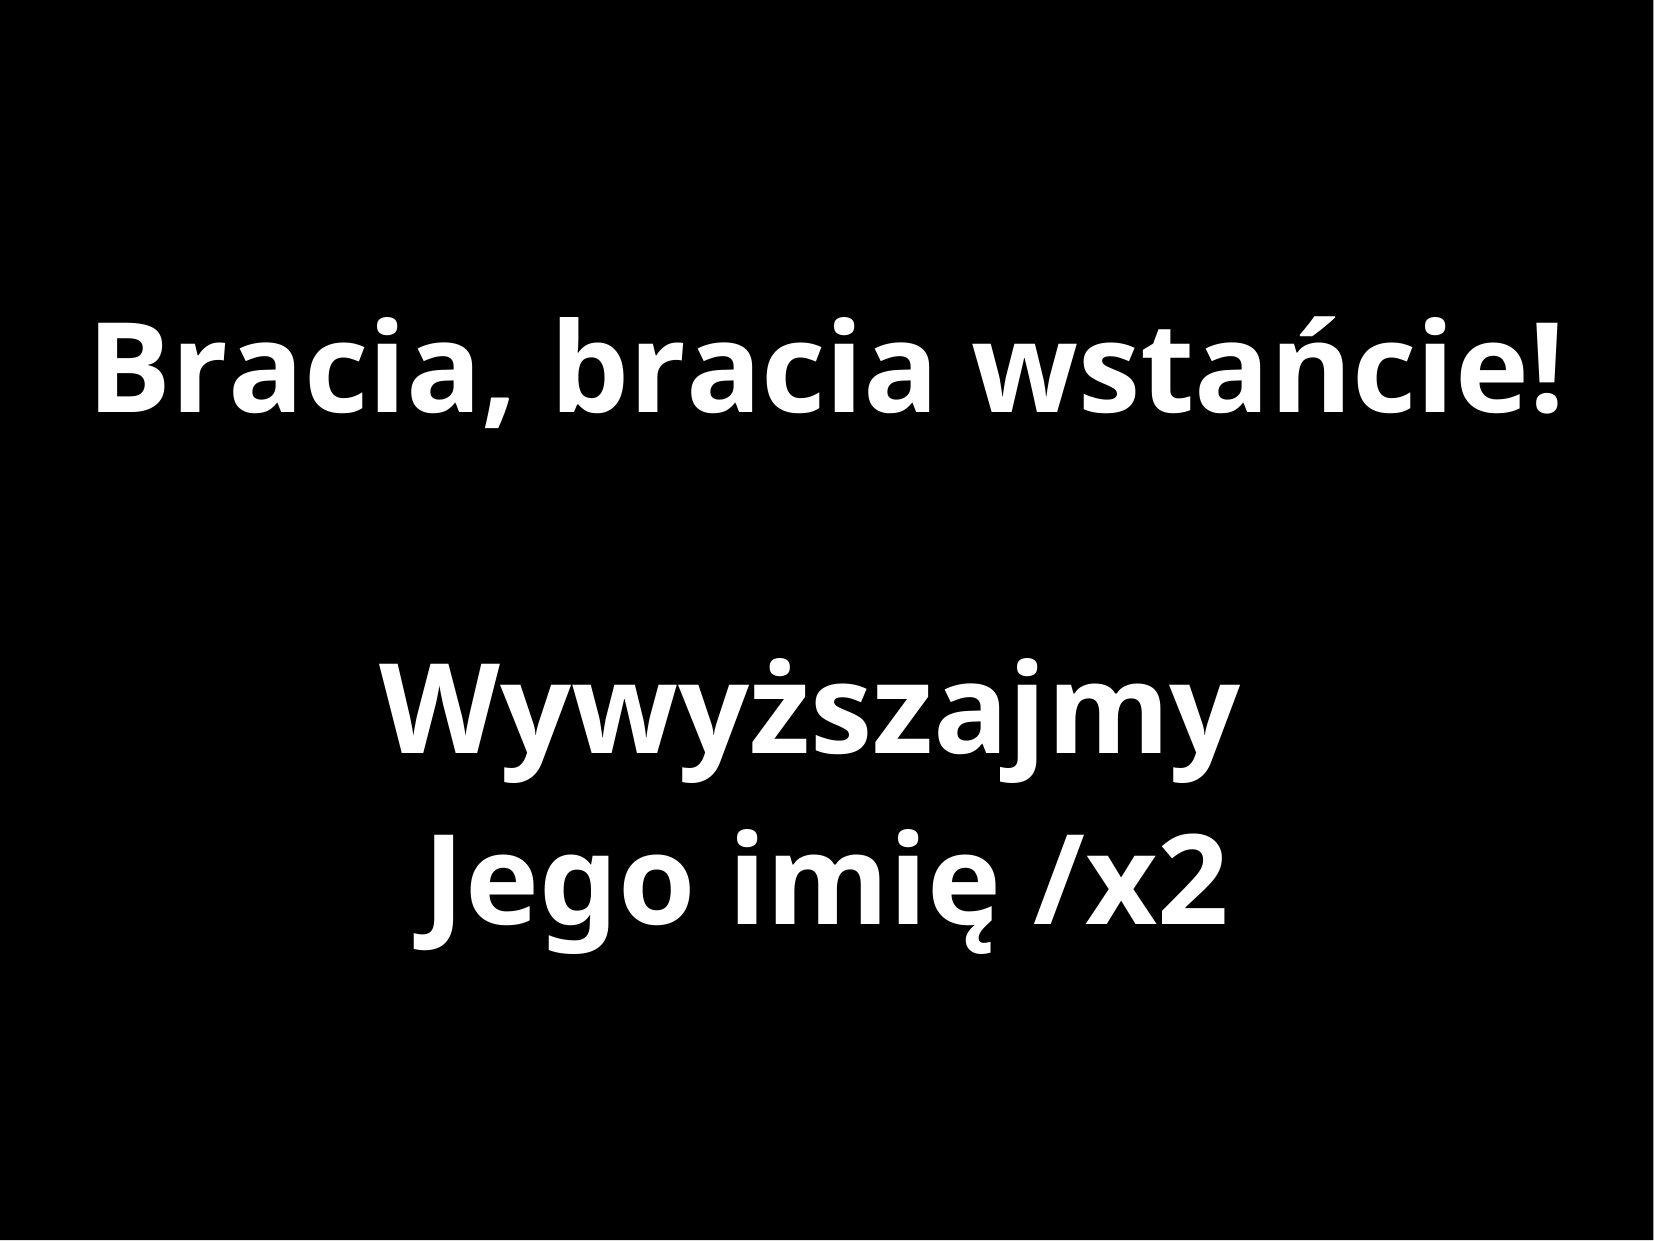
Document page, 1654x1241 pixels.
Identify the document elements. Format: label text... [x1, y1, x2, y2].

title Bracia, bracia wstańcie! Wywyższajmy Jego imię /x2 [0, 0, 1654, 1241]
